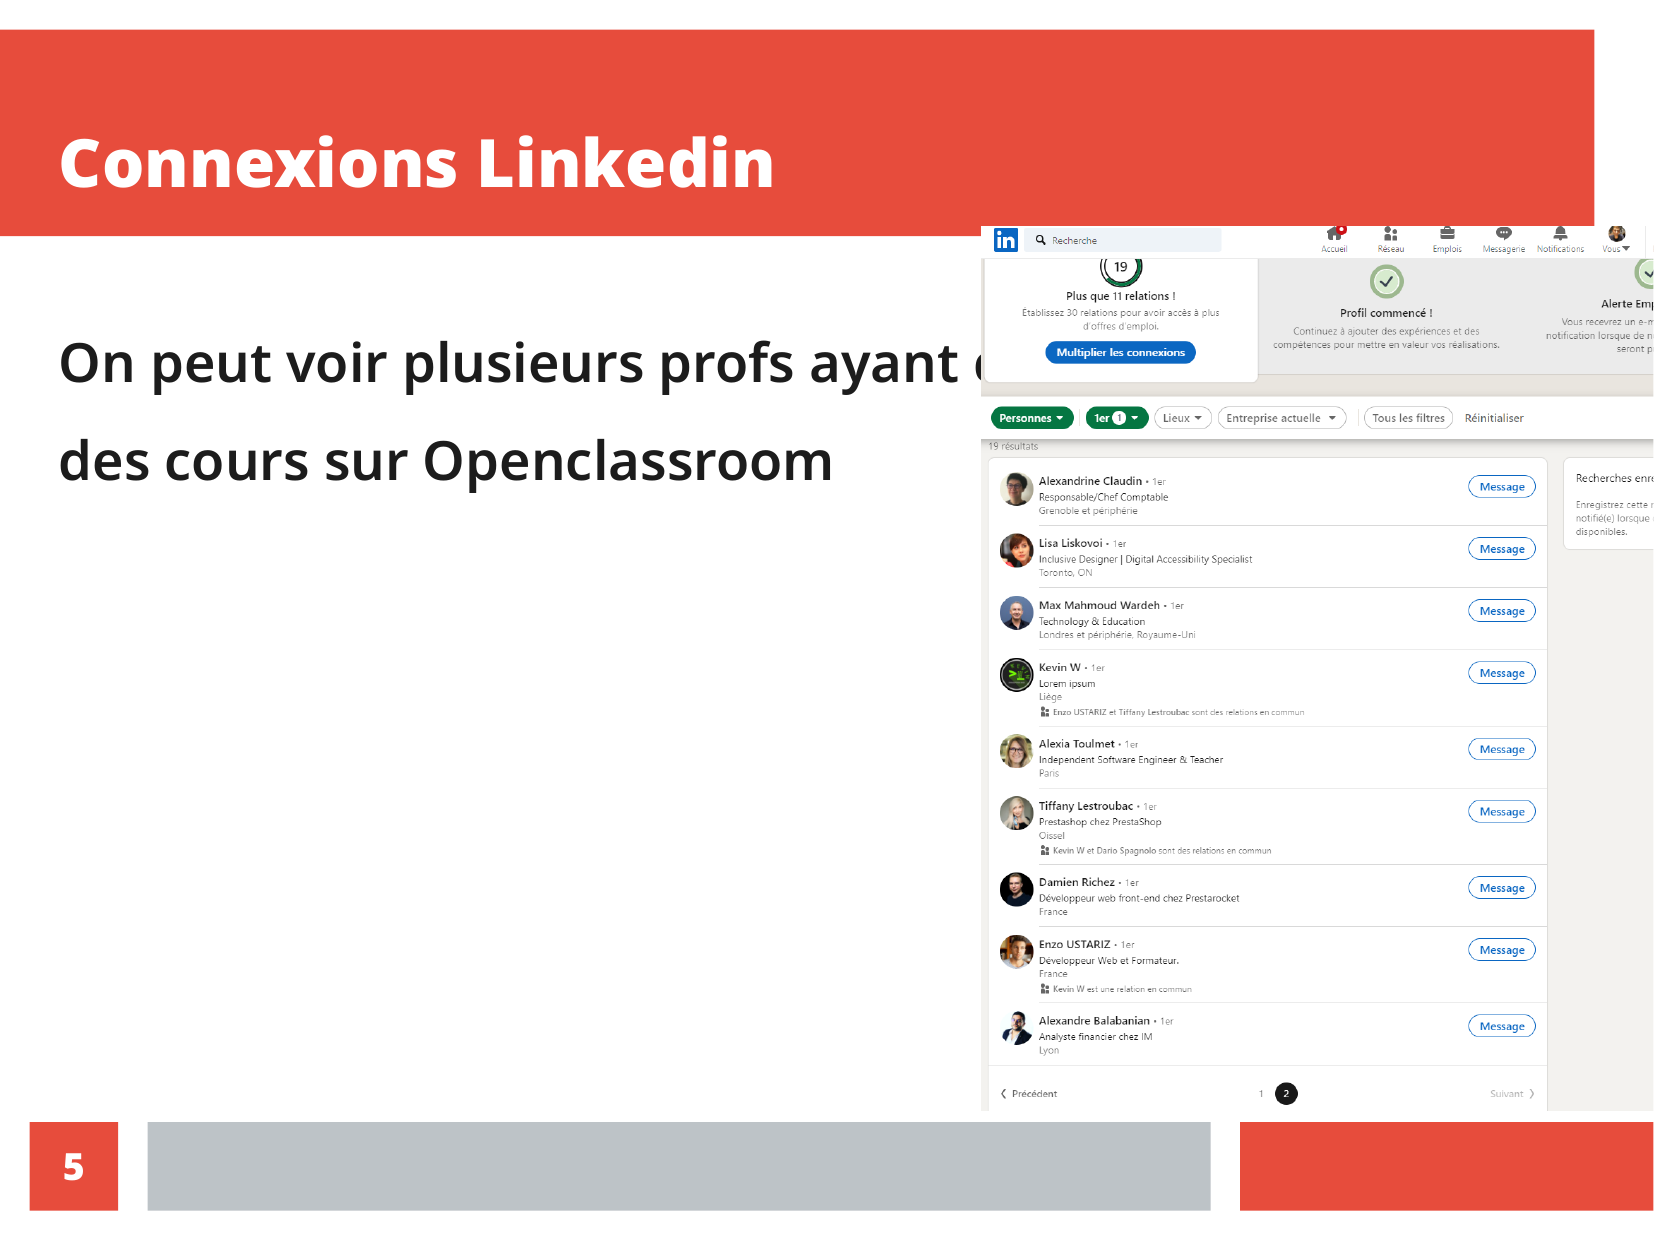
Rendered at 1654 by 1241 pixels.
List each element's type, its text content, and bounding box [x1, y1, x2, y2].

list On peut voir plusieurs profs ayant crées des cours sur Openclassroom [59, 324, 981, 1093]
title Connexions Linkedin [59, 59, 1595, 207]
picture [981, 226, 1654, 1111]
